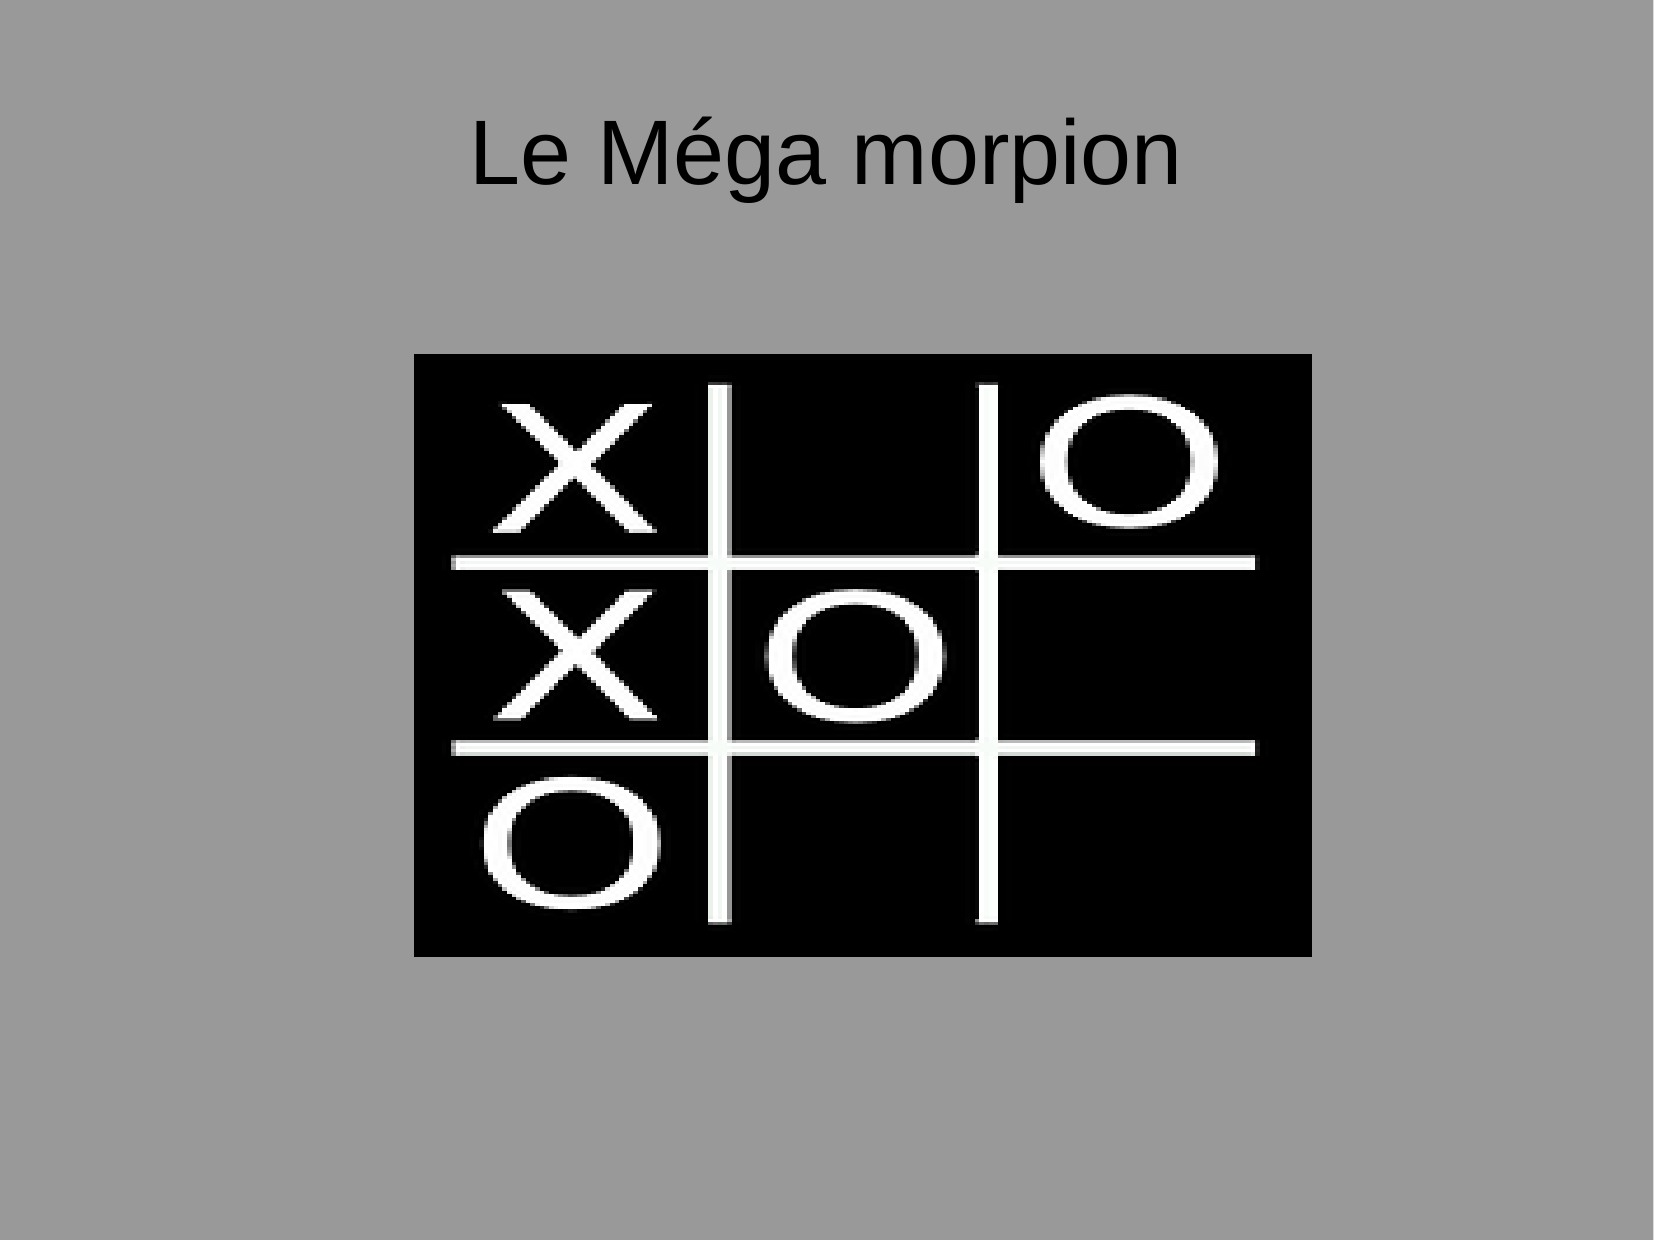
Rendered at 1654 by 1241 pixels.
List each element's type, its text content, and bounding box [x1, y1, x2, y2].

picture [414, 354, 1312, 957]
title Le Méga morpion [82, 49, 1571, 257]
